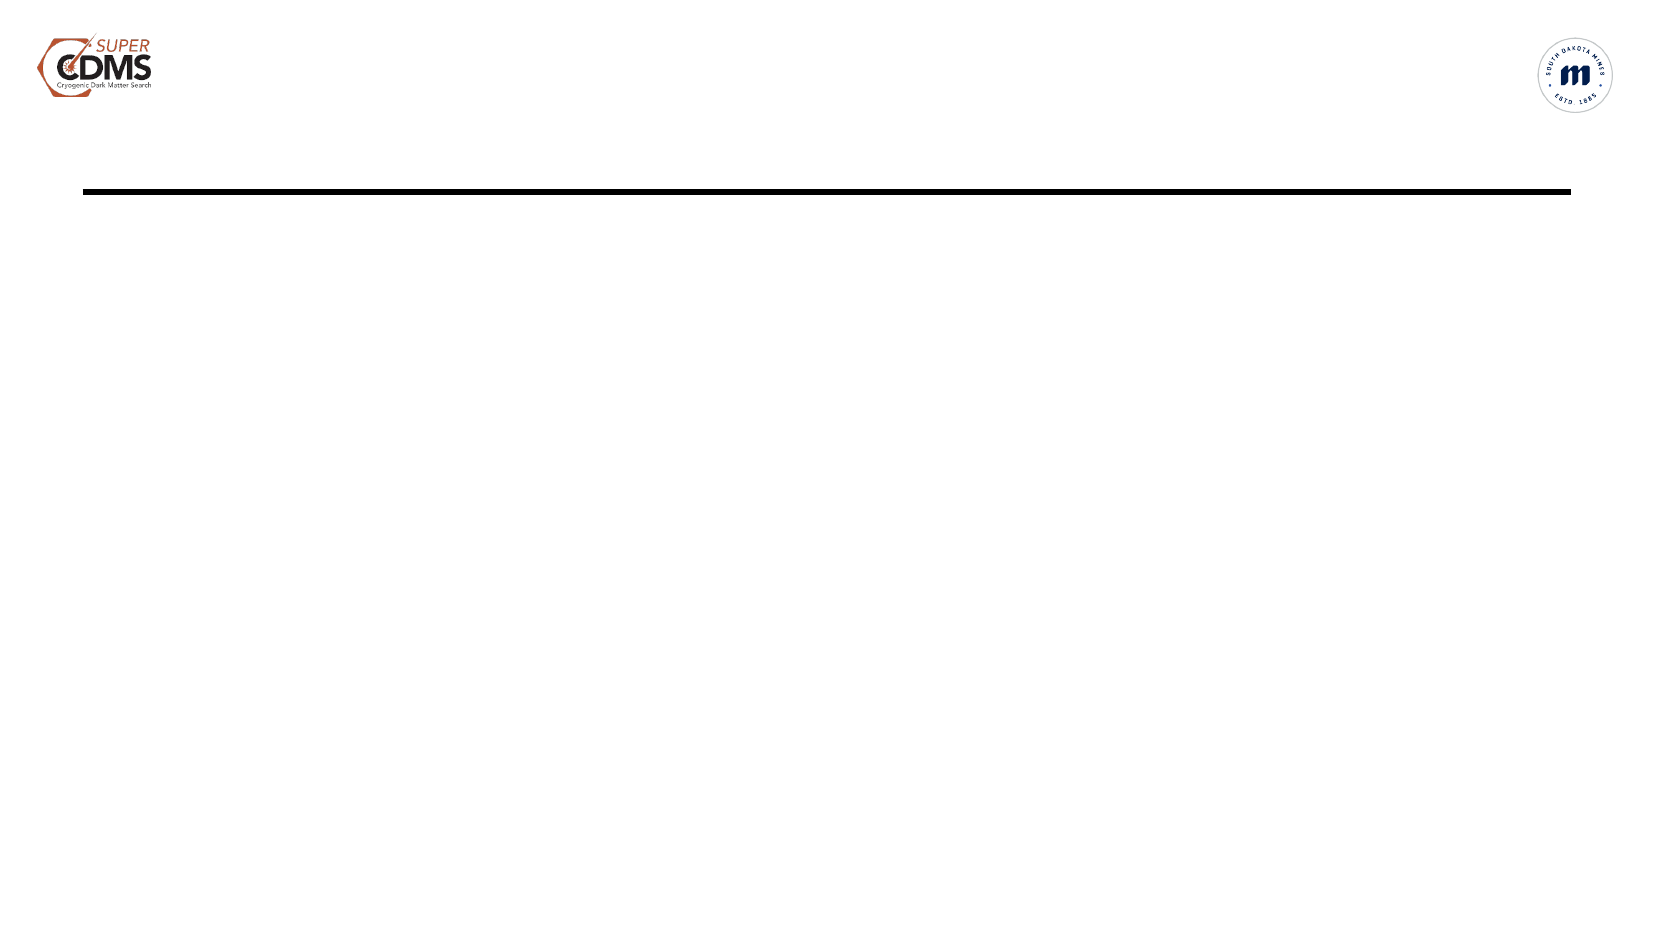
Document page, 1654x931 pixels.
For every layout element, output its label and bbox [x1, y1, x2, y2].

picture [1537, 37, 1613, 113]
picture [37, 32, 151, 97]
